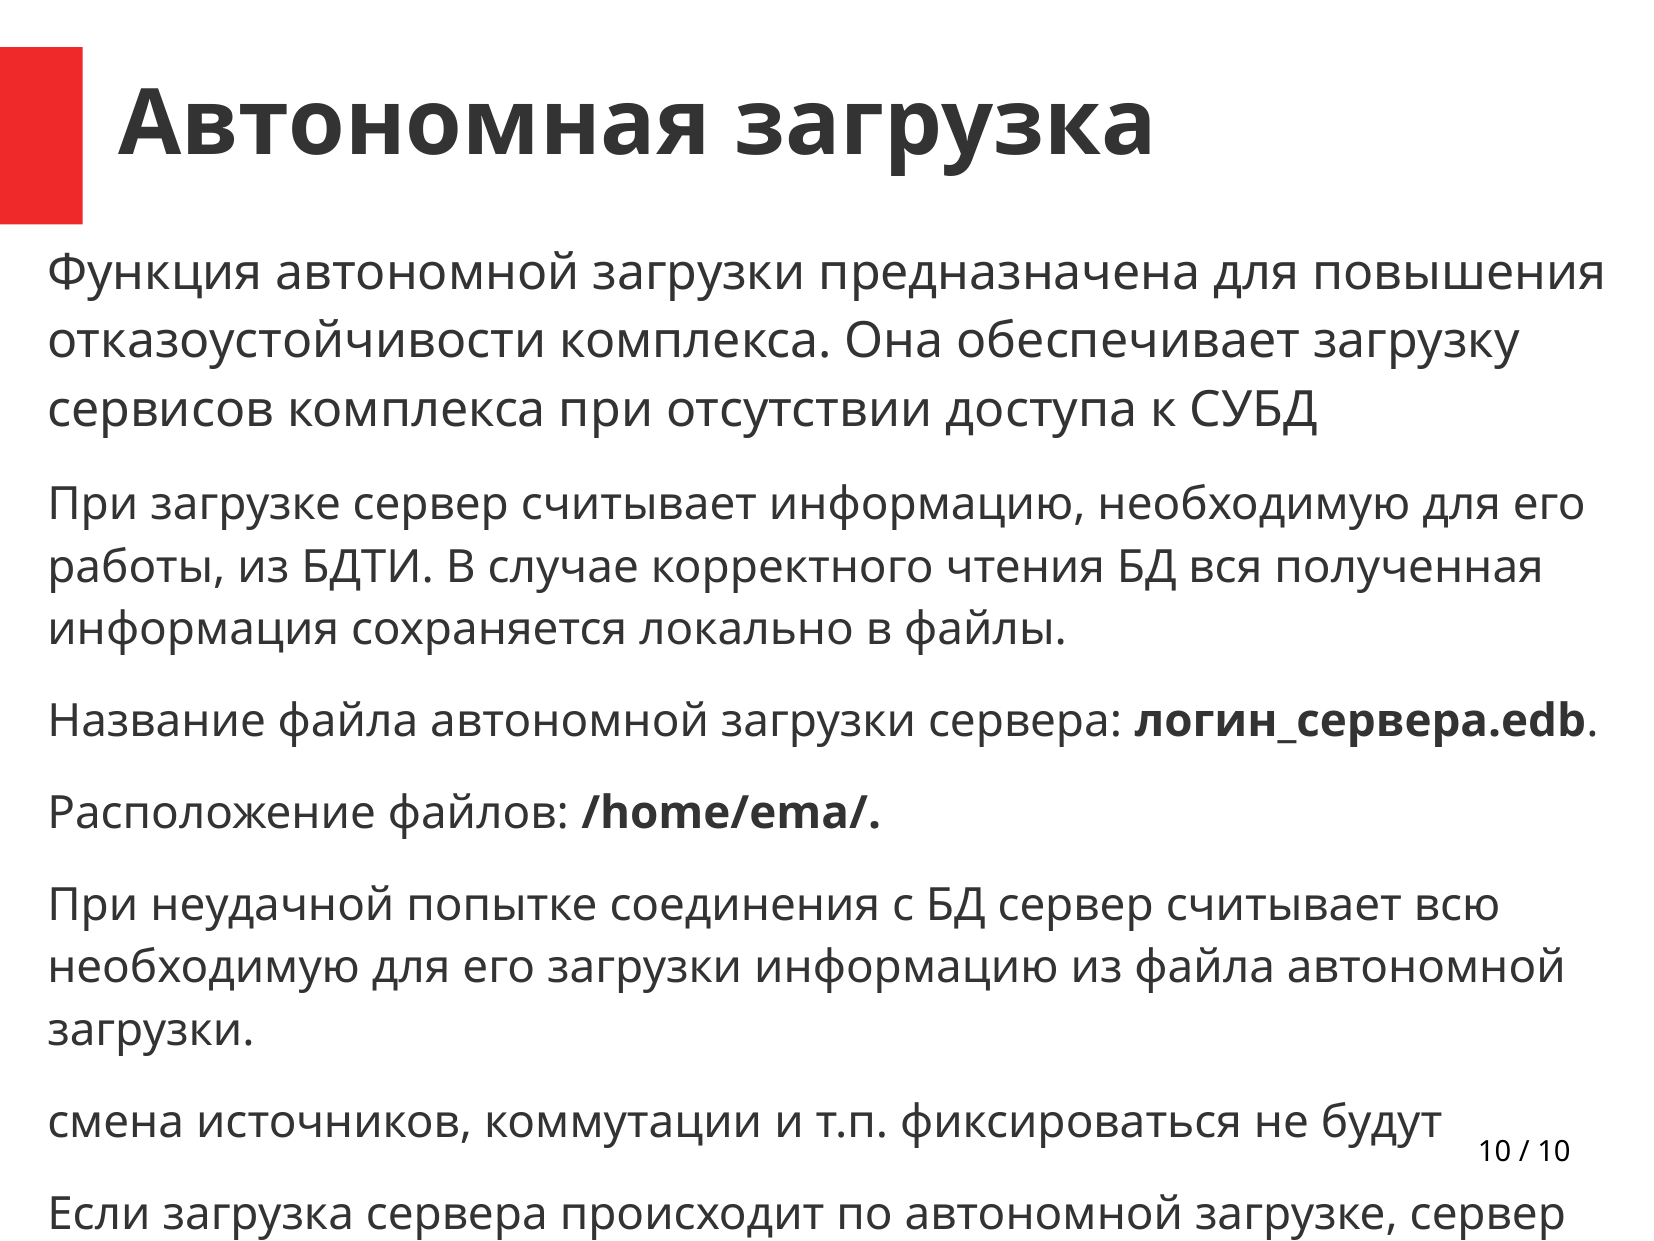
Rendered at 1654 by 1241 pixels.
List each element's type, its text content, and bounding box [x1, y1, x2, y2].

list Функция автономной загрузки предназначена для повышения отказоустойчивости комплекса. Она обеспечивает загрузку сервисов комплекса при отсутствии доступа к СУБД При загрузке сервер считывает информацию, необходимую для его работы, из БДТИ. В случае корректного чтения БД вся полученная информация сохраняется локально в файлы. Название файла автономной загрузки сервера: логин_сервера.edb. Расположение файлов: /home/ema/. При неудачной попытке соединения с БД сервер считывает всю необходимую для его загрузки информацию из файла автономной загрузки. смена источников, коммутации и т.п. фиксироваться не будут Если загрузка сервера происходит по автономной загрузке, сервер посылает сигнал «Автономная загрузка».Раз в 10 минут. [47, 236, 1619, 1217]
title Автономная загрузка [118, 49, 1571, 189]
